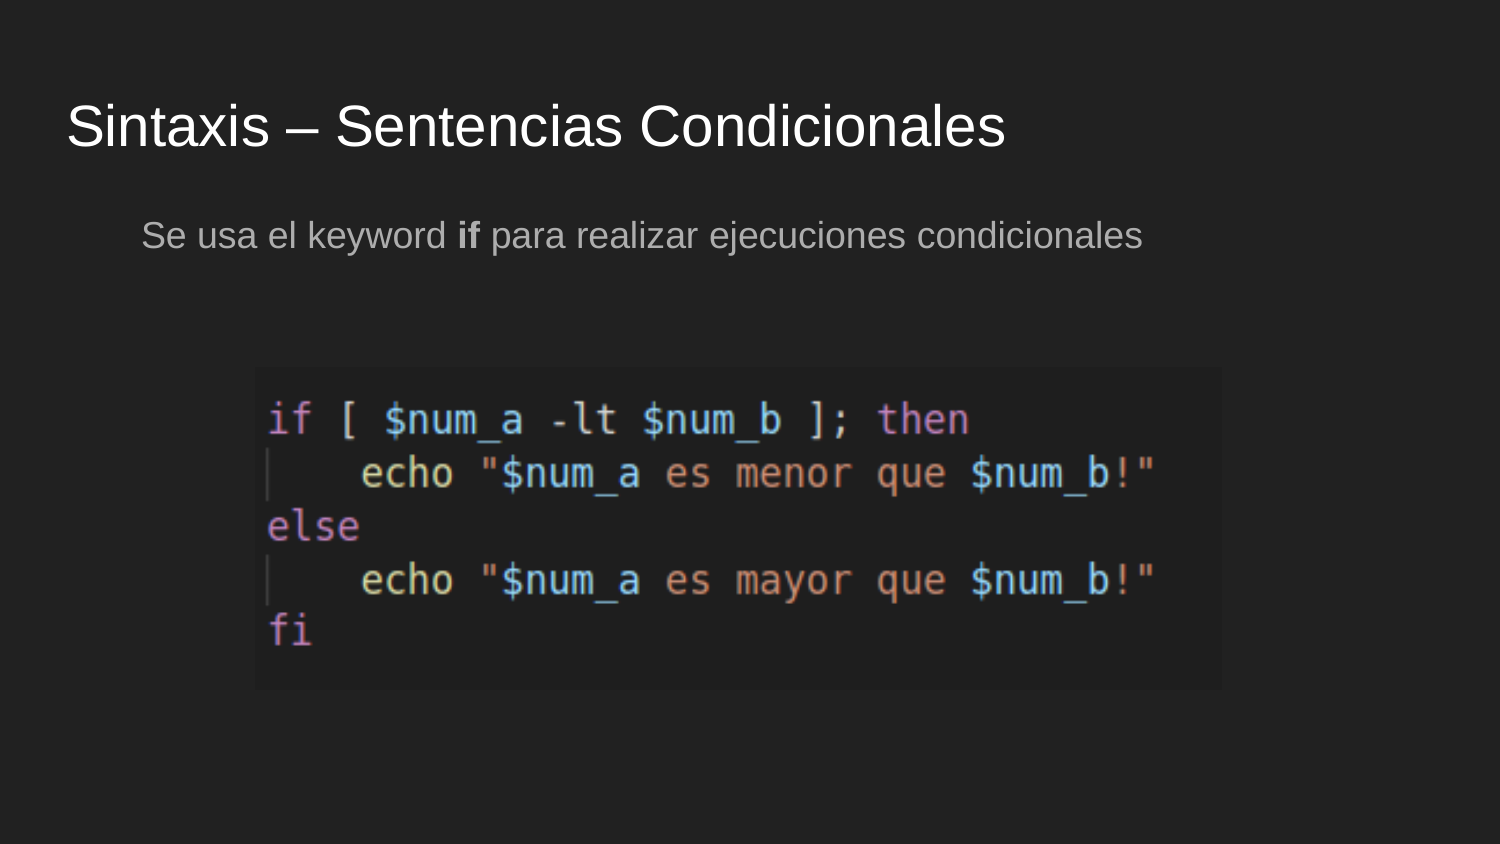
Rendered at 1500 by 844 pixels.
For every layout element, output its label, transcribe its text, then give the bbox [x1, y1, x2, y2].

list Se usa el keyword if para realizar ejecuciones condicionales [51, 189, 1261, 750]
picture [255, 367, 1222, 691]
title Sintaxis – Sentencias Condicionales [51, 72, 1449, 167]
